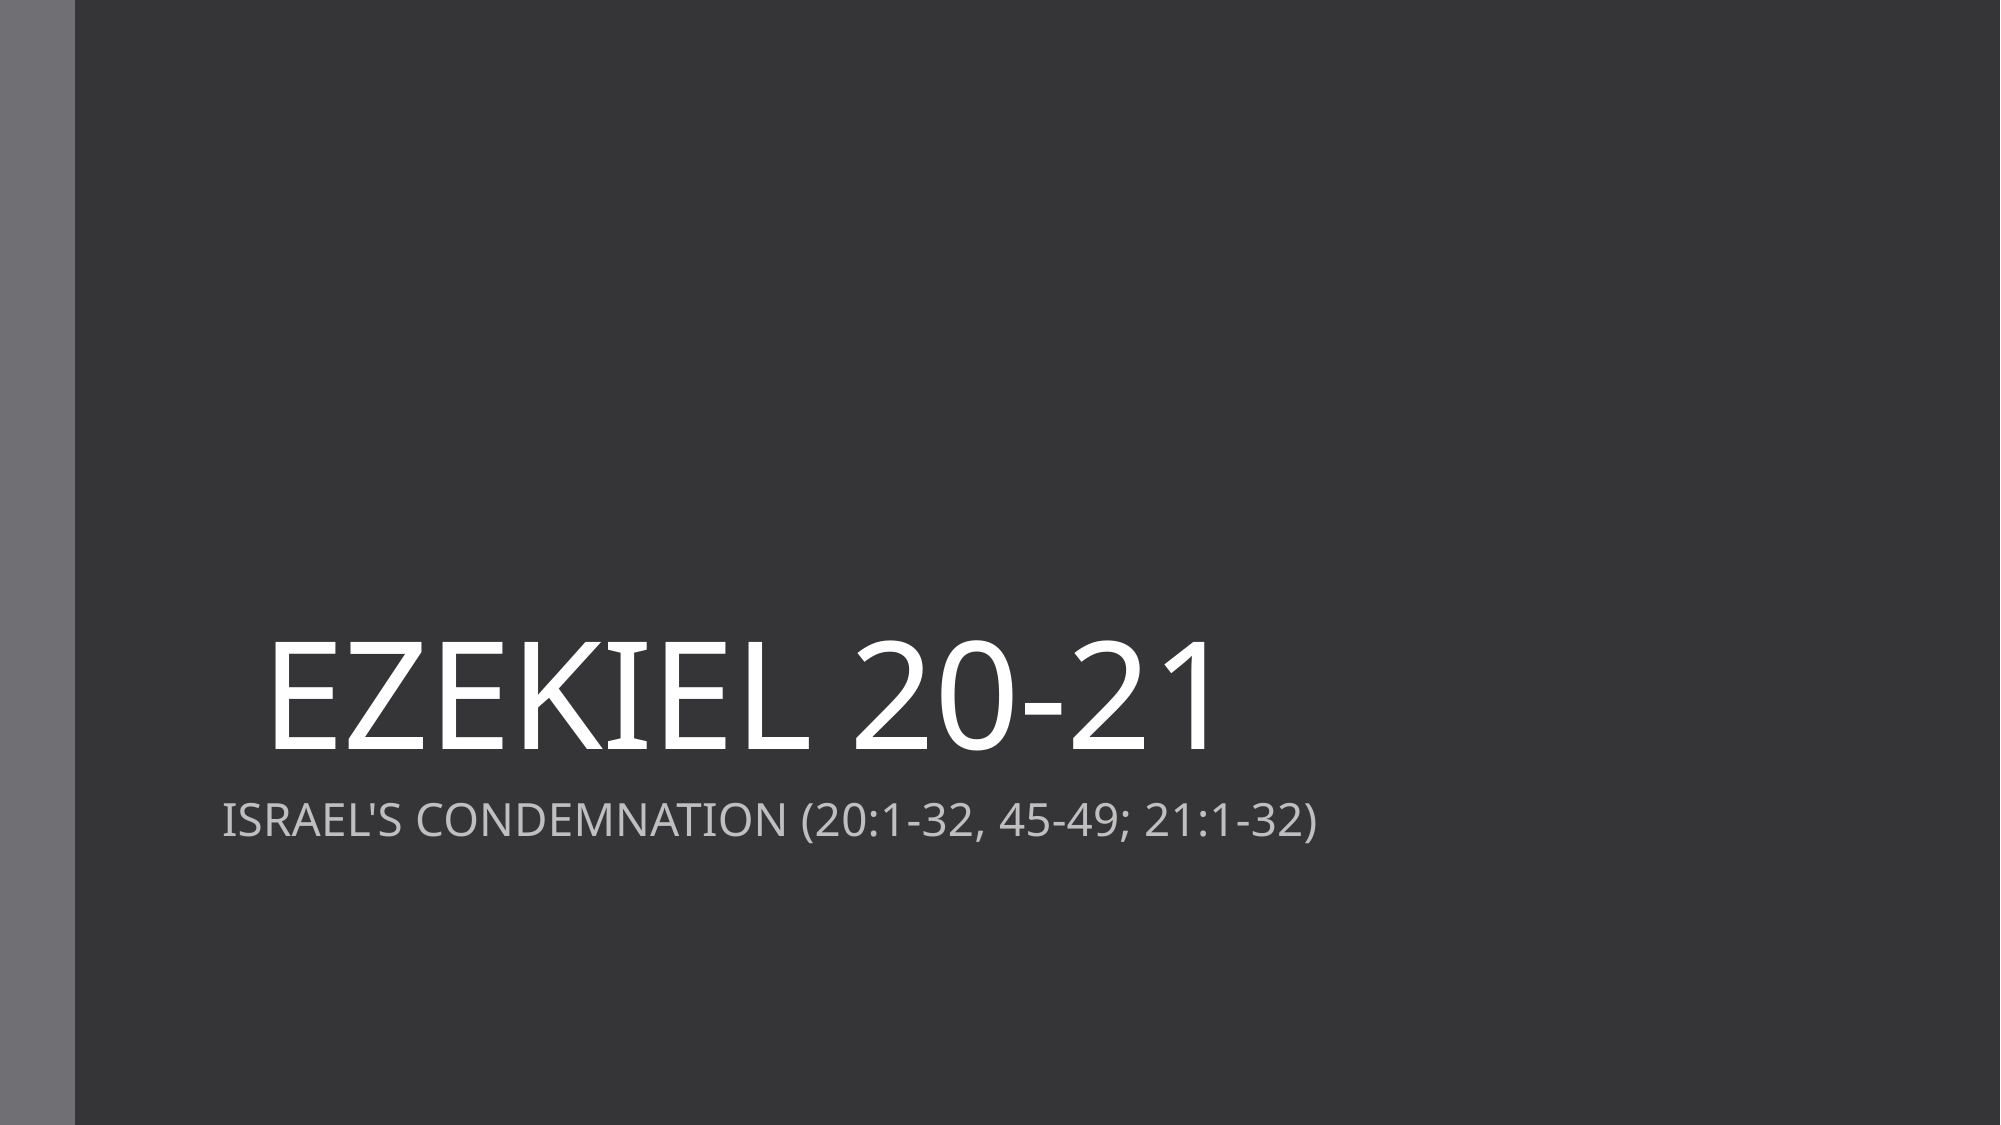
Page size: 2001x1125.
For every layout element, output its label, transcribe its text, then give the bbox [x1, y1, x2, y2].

title EZEKIEL 20-21 [206, 124, 1752, 787]
subtitle ISRAEL'S CONDEMNATION (20:1-32, 45-49; 21:1-32) [206, 787, 1752, 1066]
